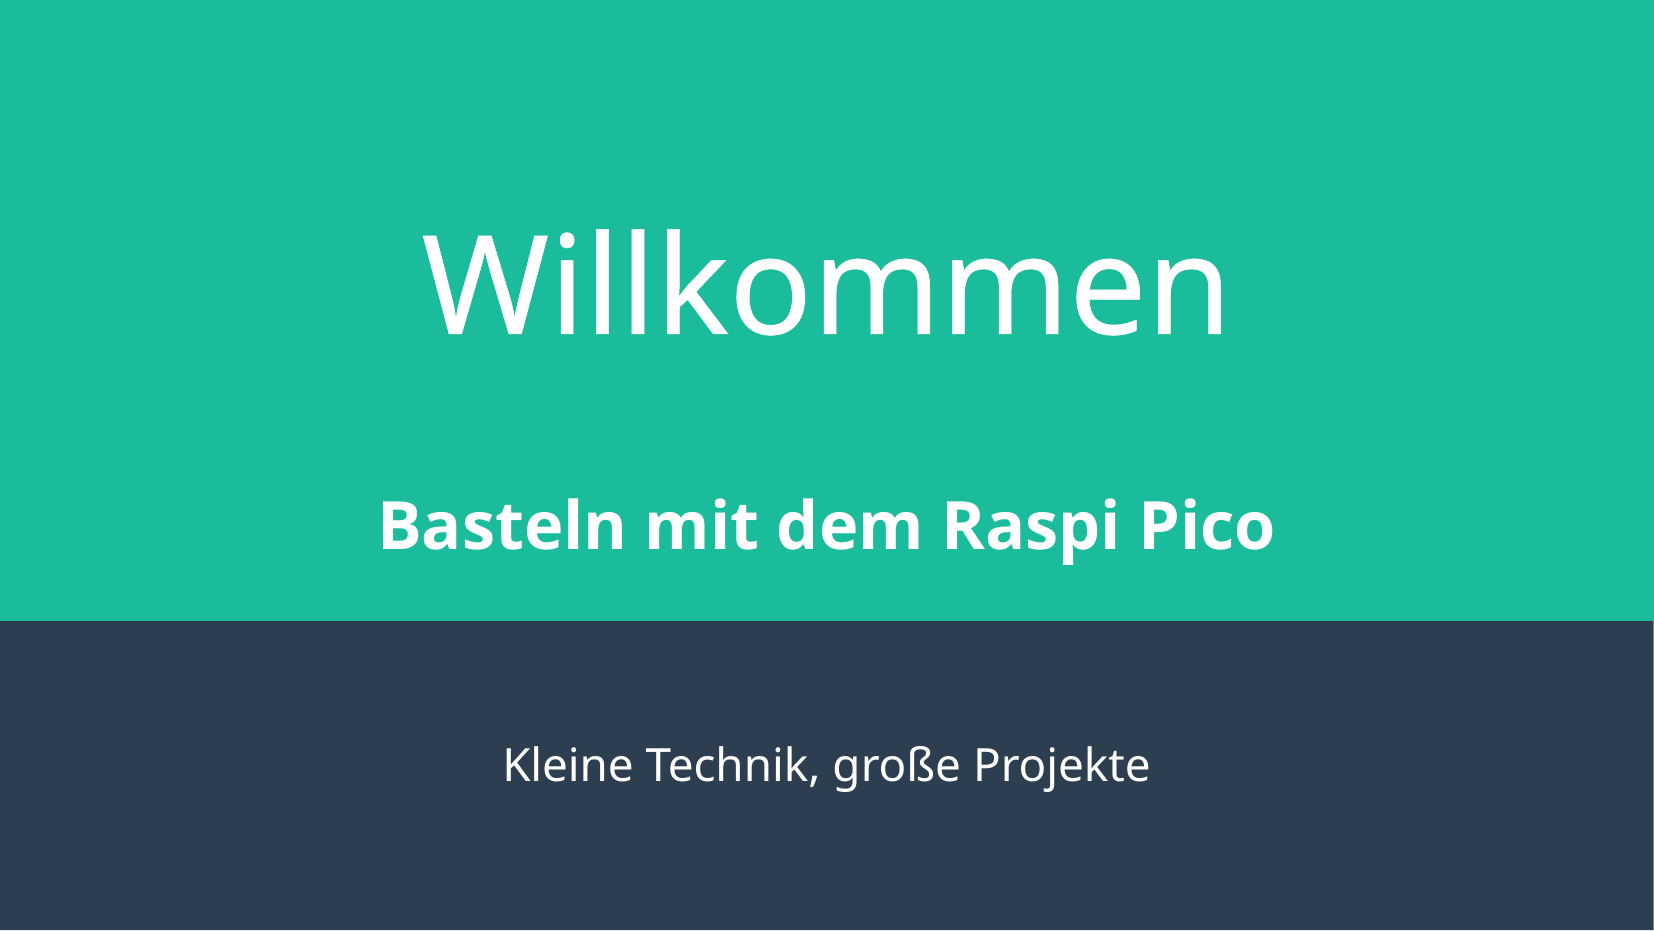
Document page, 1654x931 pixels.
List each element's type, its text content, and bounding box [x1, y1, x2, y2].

text_box Willkommen [177, 118, 1477, 443]
title Basteln mit dem Raspi Pico [59, 465, 1595, 583]
subtitle Kleine Technik, große Projekte [59, 642, 1595, 886]
